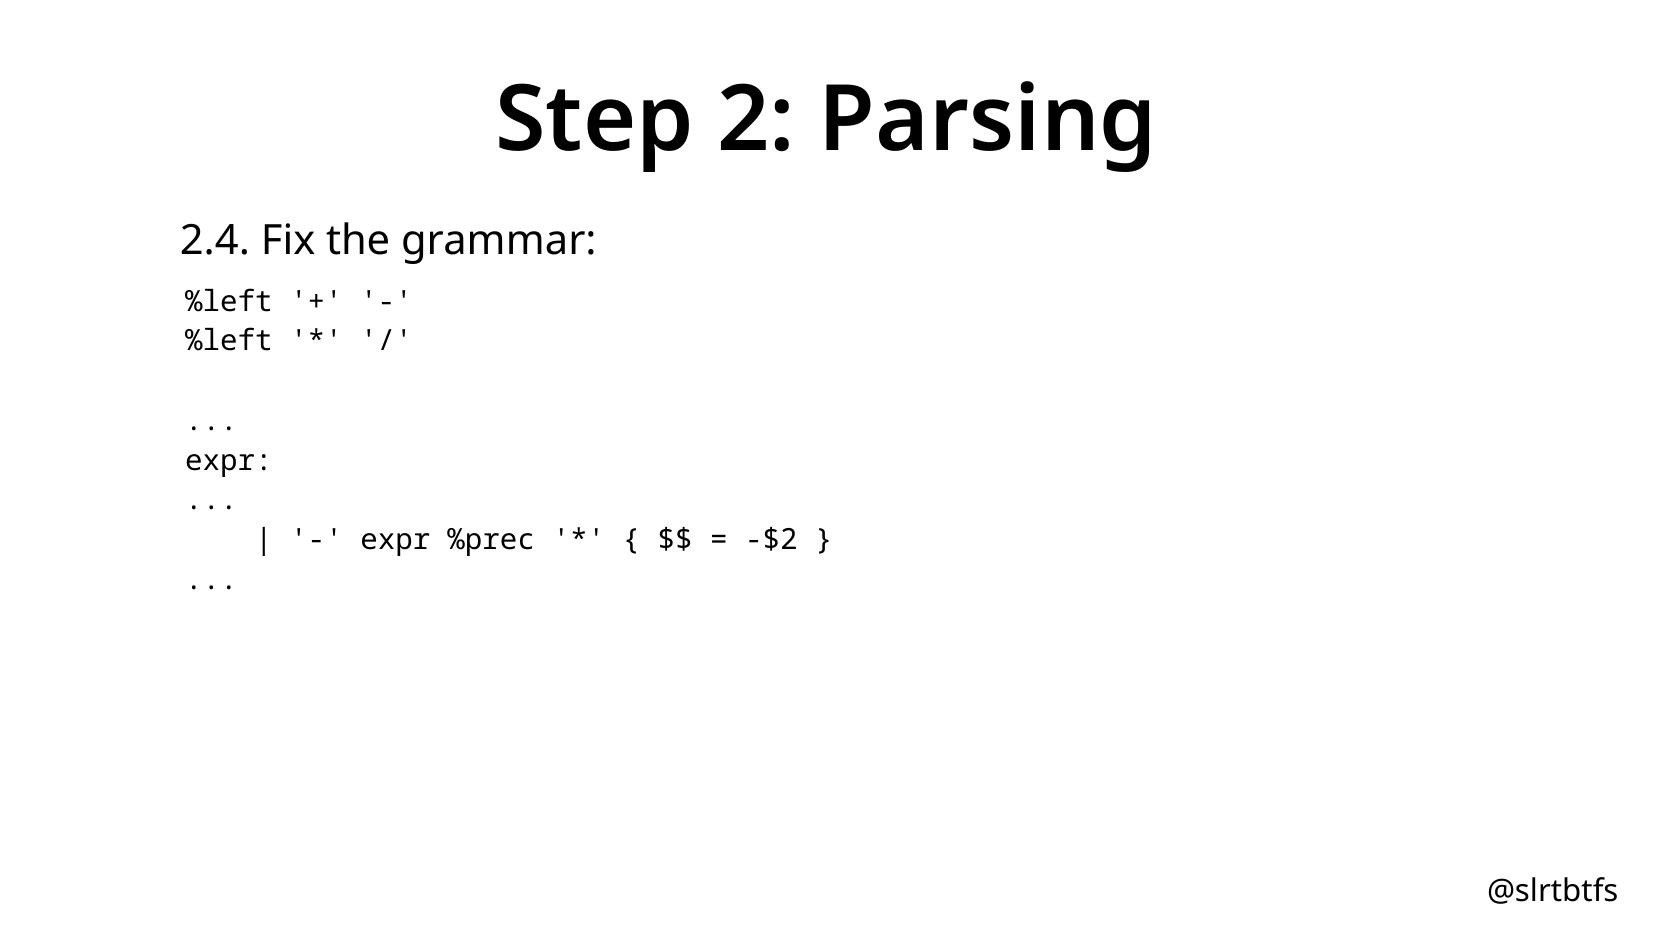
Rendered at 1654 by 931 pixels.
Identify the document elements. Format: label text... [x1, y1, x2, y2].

text_box %left '+' '-' %left '*' '/' ... expr: ... | '-' expr %prec '*' { $$ = -$2 } ... [170, 272, 1386, 856]
title Step 2: Parsing [82, 37, 1571, 193]
text_box 2.4. Fix the grammar: [165, 202, 575, 271]
